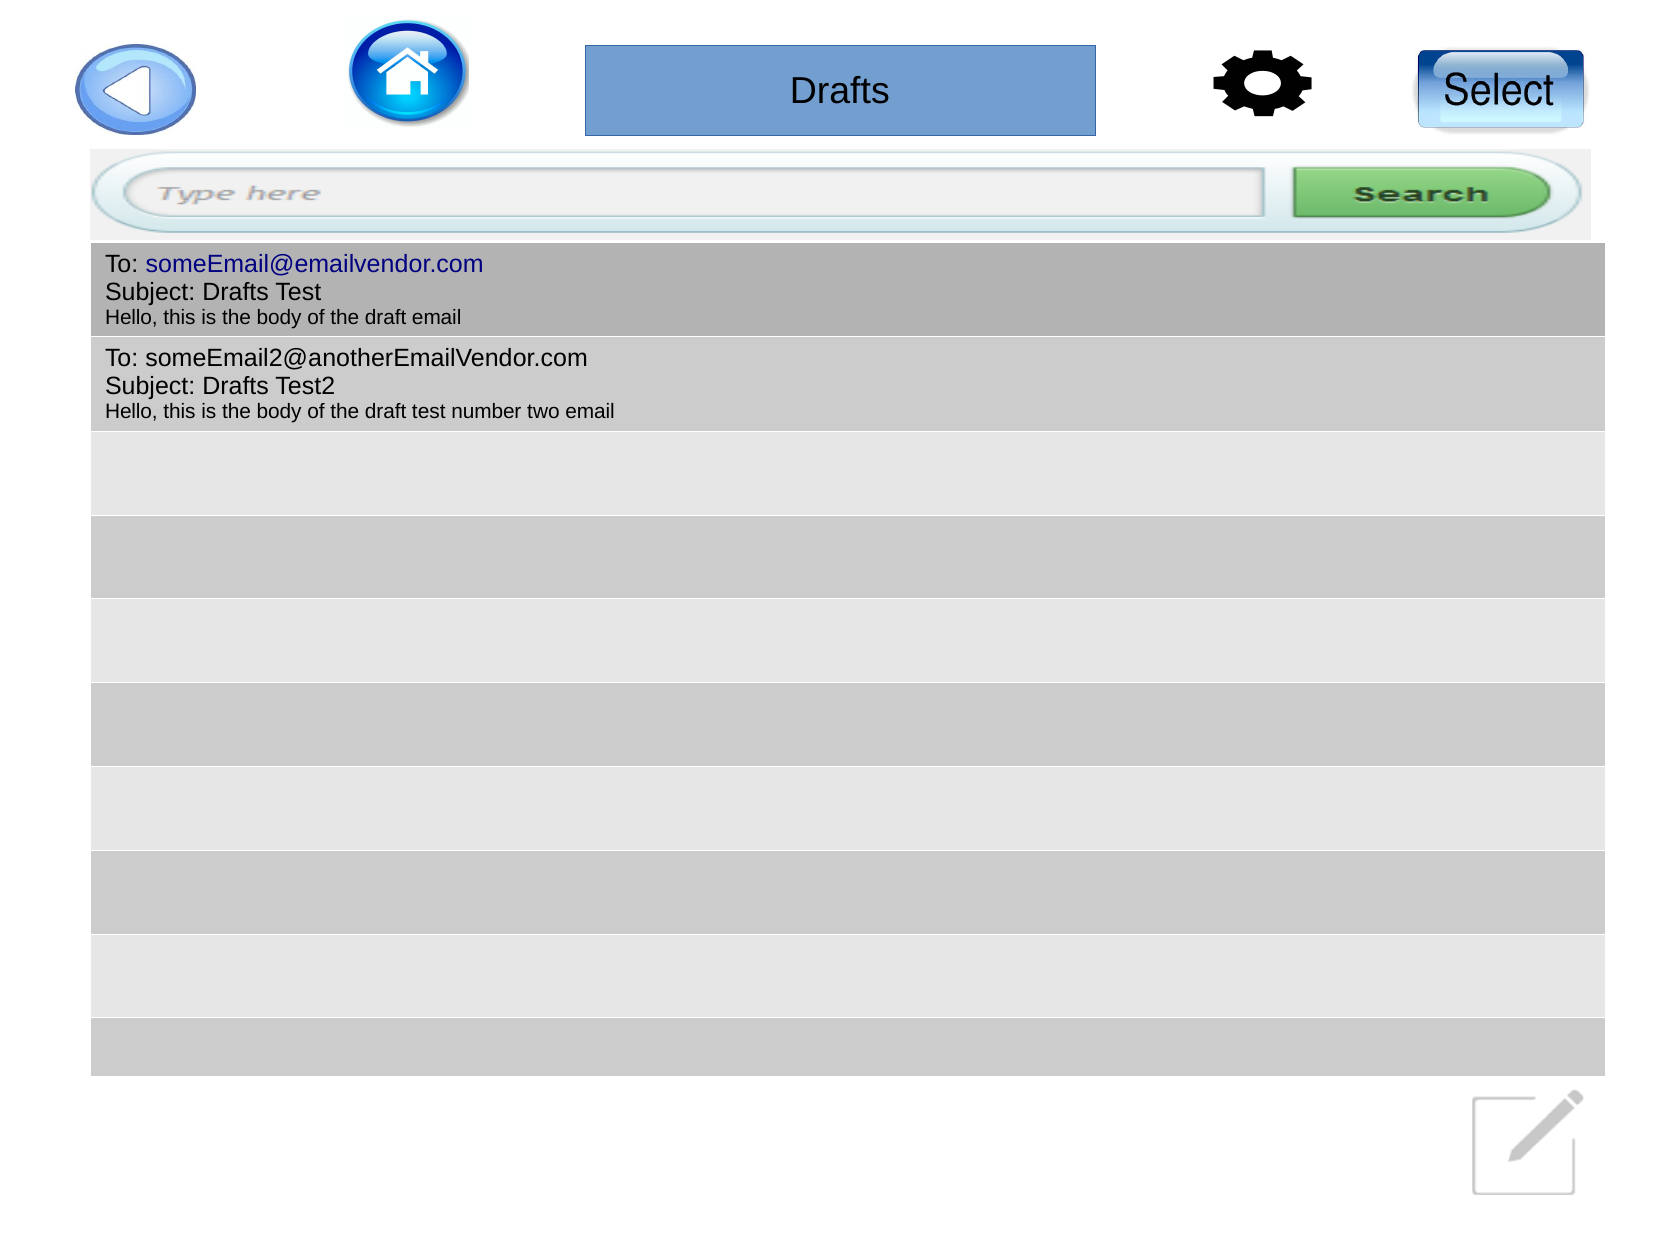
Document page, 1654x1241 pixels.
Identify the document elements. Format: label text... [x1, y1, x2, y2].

table_cell [91, 851, 1605, 934]
picture [345, 14, 469, 128]
table_cell [91, 1018, 1605, 1076]
picture [90, 149, 1591, 241]
table_cell [91, 599, 1605, 682]
table_header To: someEmail@emailvendor.com Subject: Drafts Test Hello, this is the body of the draft email [91, 243, 1605, 336]
table_cell [91, 683, 1605, 766]
picture [1189, 30, 1336, 128]
picture [75, 44, 196, 136]
table_cell To: someEmail2@anotherEmailVendor.com Subject: Drafts Test2 Hello, this is the body of the draft test number two email [91, 337, 1605, 431]
text_box Drafts [585, 45, 1096, 136]
table_cell [91, 432, 1605, 515]
picture [1410, 45, 1591, 136]
picture [1425, 1079, 1636, 1201]
table_cell [91, 516, 1605, 598]
table_cell [91, 767, 1605, 850]
table_cell [91, 935, 1605, 1017]
